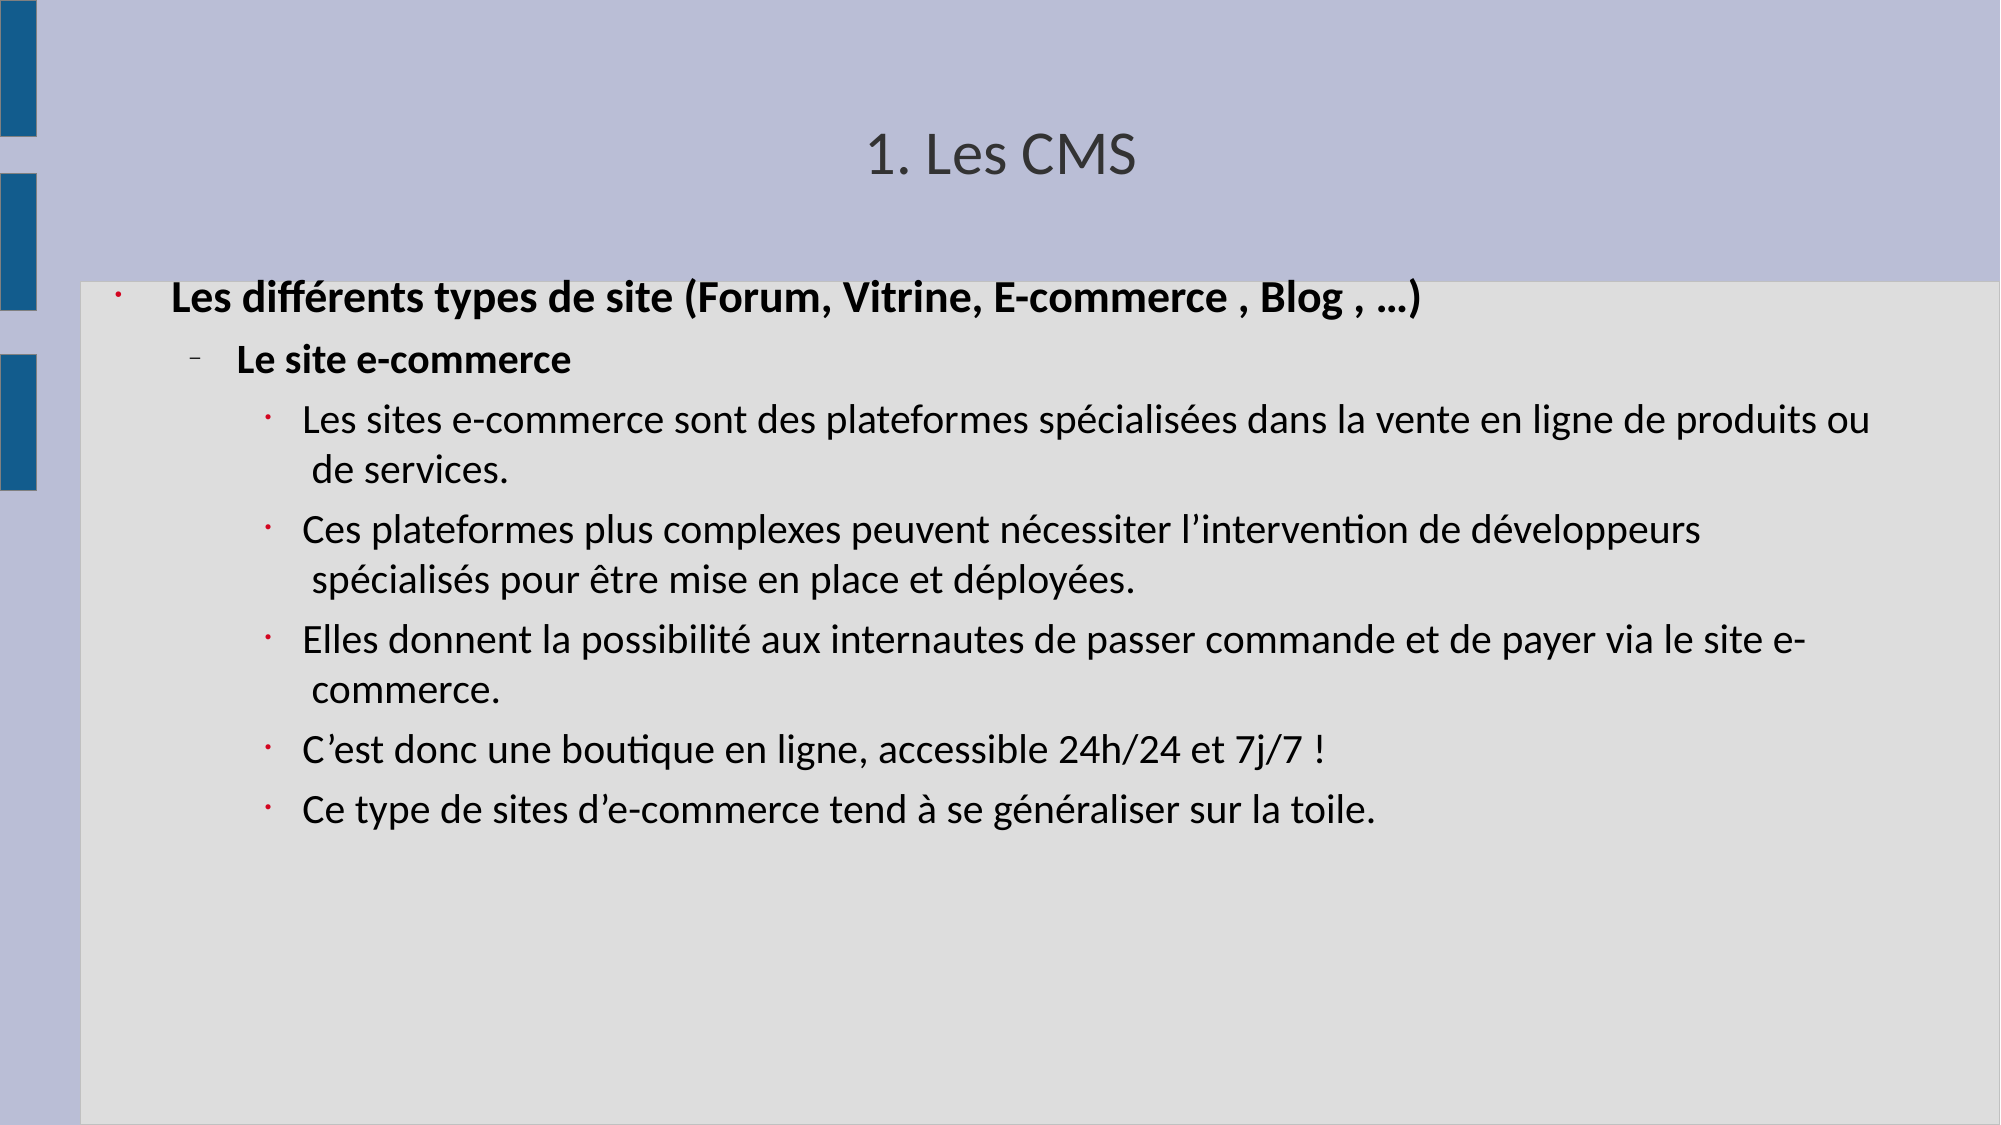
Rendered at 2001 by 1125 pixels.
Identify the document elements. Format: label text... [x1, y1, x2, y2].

title 1. Les CMS [859, 109, 1141, 254]
text_box Les différents types de site (Forum, Vitrine, E-commerce , Blog , …) Le site e-commerce Les sites e-commerce sont des plateformes spécialisées dans la vente en ligne de produits ou de services. Ces plateformes plus complexes peuvent nécessiter l’intervention de développeurs spécialisés pour être mise en place et déployées. Elles donnent la possibilité aux internautes de passer commande et de payer via le site e- commerce. C’est donc une boutique en ligne, accessible 24h/24 et 7j/7 ! Ce type de sites d’e-commerce tend à se généraliser sur la toile. [112, 254, 1875, 833]
